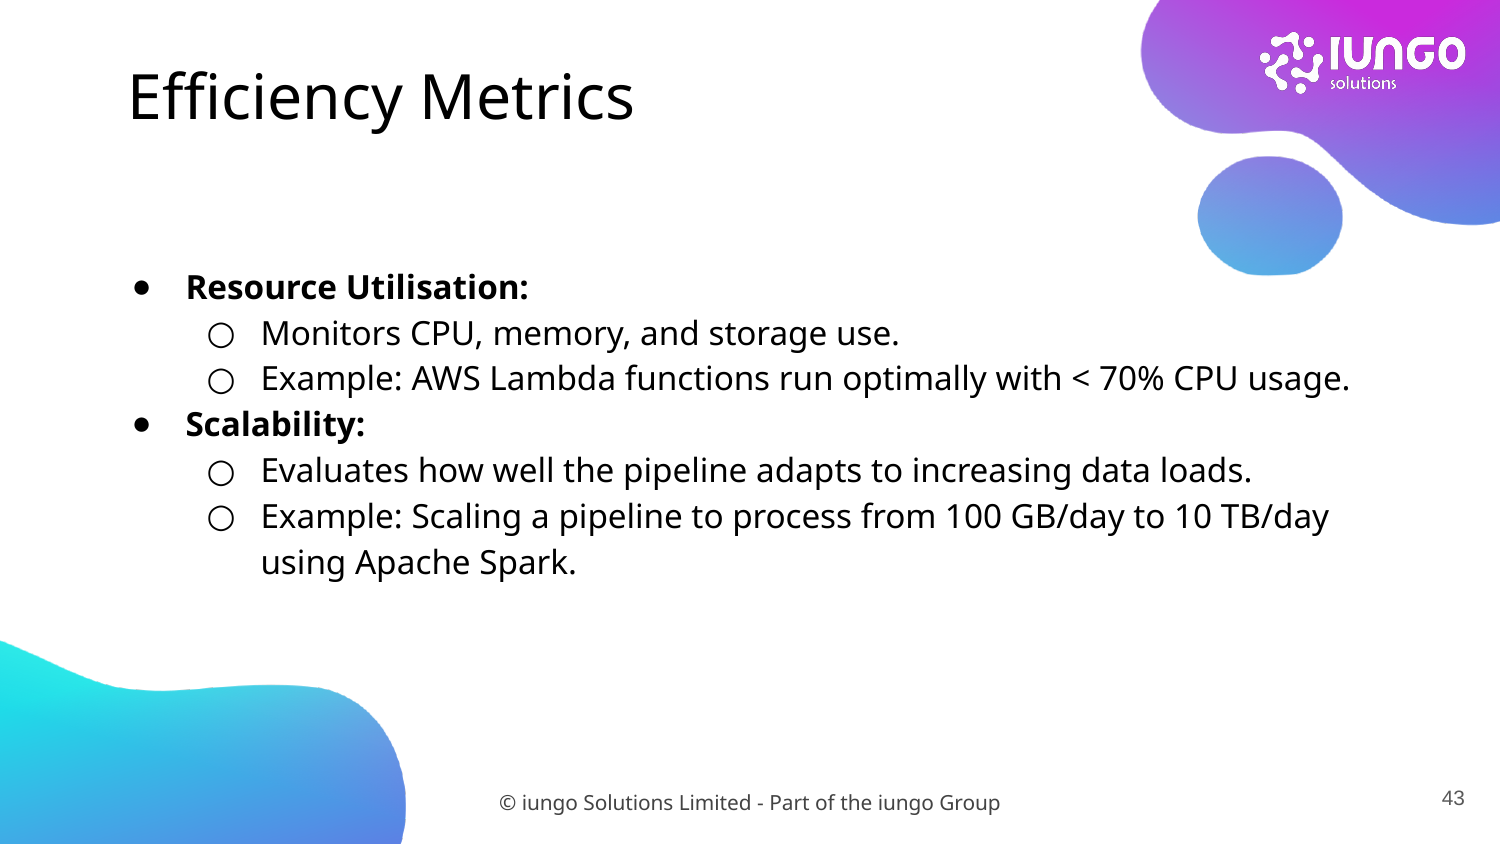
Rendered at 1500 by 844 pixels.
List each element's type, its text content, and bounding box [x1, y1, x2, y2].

slide_number <number> [1389, 764, 1480, 830]
picture [0, 0, 1500, 844]
list Resource Utilisation: Monitors CPU, memory, and storage use. Example: AWS Lambda functions run optimally with < 70% CPU usage. Scalability: Evaluates how well the pipeline adapts to increasing data loads. Example: Scaling a pipeline to process from 100 GB/day to 10 TB/day using Apache Spark. [95, 245, 1390, 729]
title Efficiency Metrics [112, 30, 941, 125]
